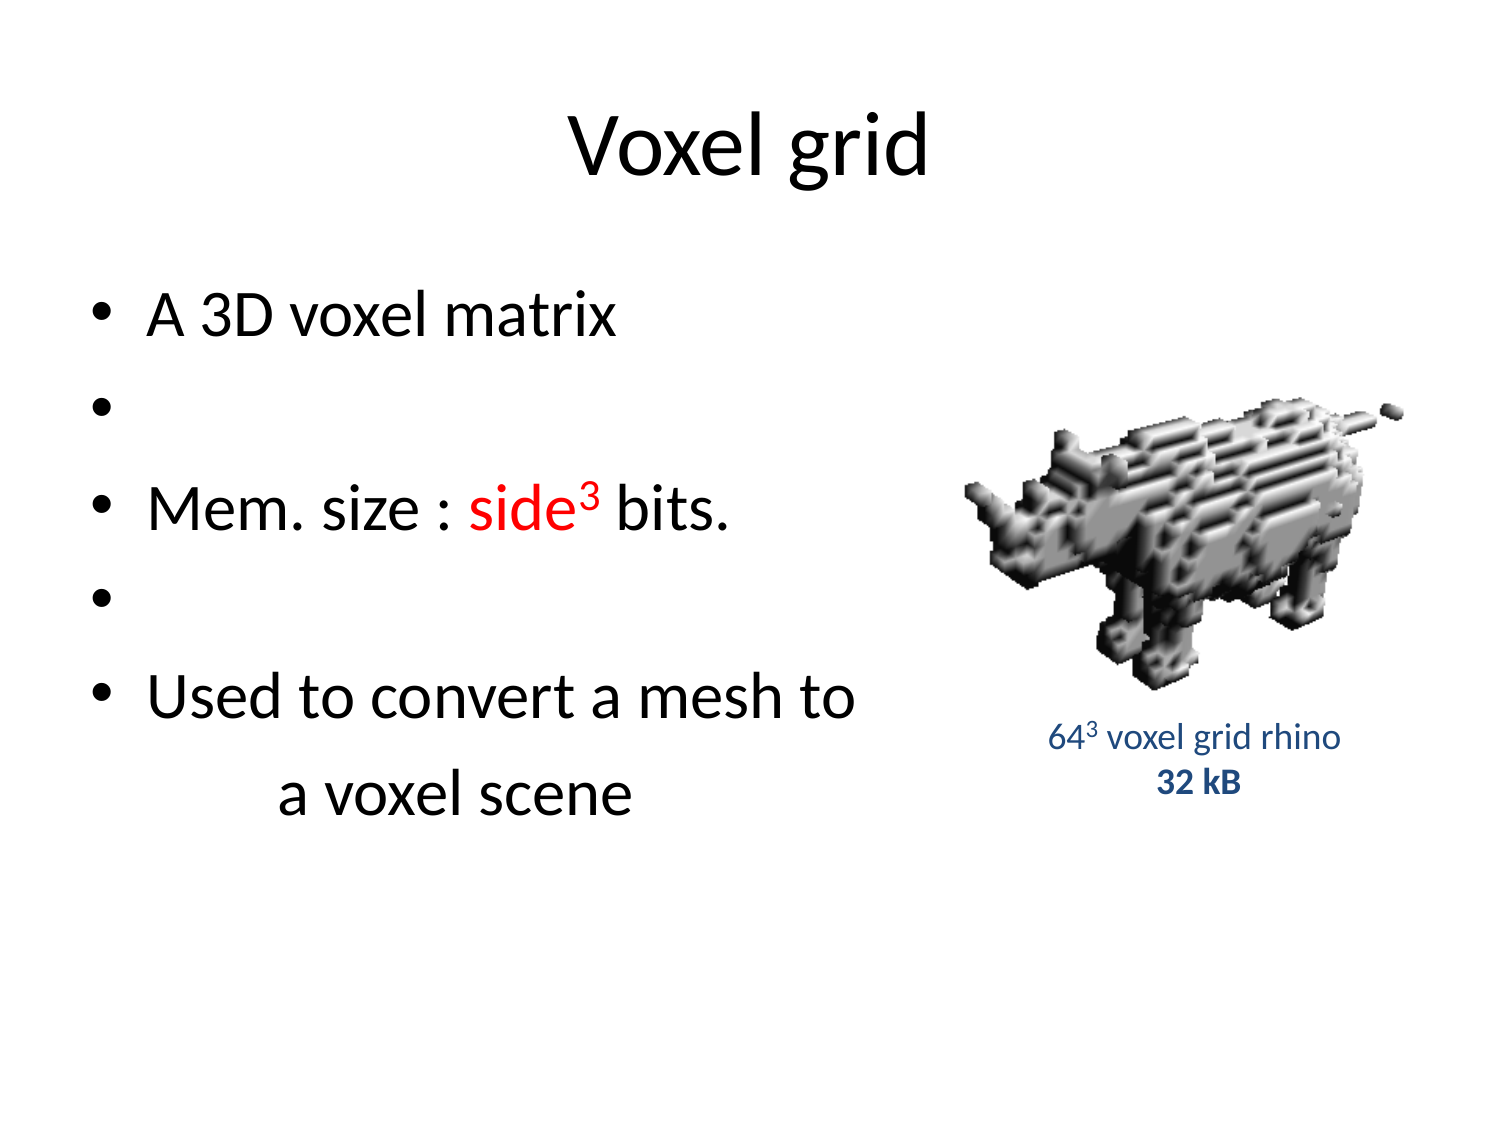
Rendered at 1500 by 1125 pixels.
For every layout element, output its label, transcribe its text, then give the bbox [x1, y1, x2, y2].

text_box 643 voxel grid rhino 32 kB [1021, 704, 1377, 811]
title Voxel grid [75, 45, 1426, 233]
list A 3D voxel matrix Mem. size : side3 bits. Used to convert a mesh to a voxel scene [75, 262, 1426, 1005]
picture [915, 349, 1432, 715]
